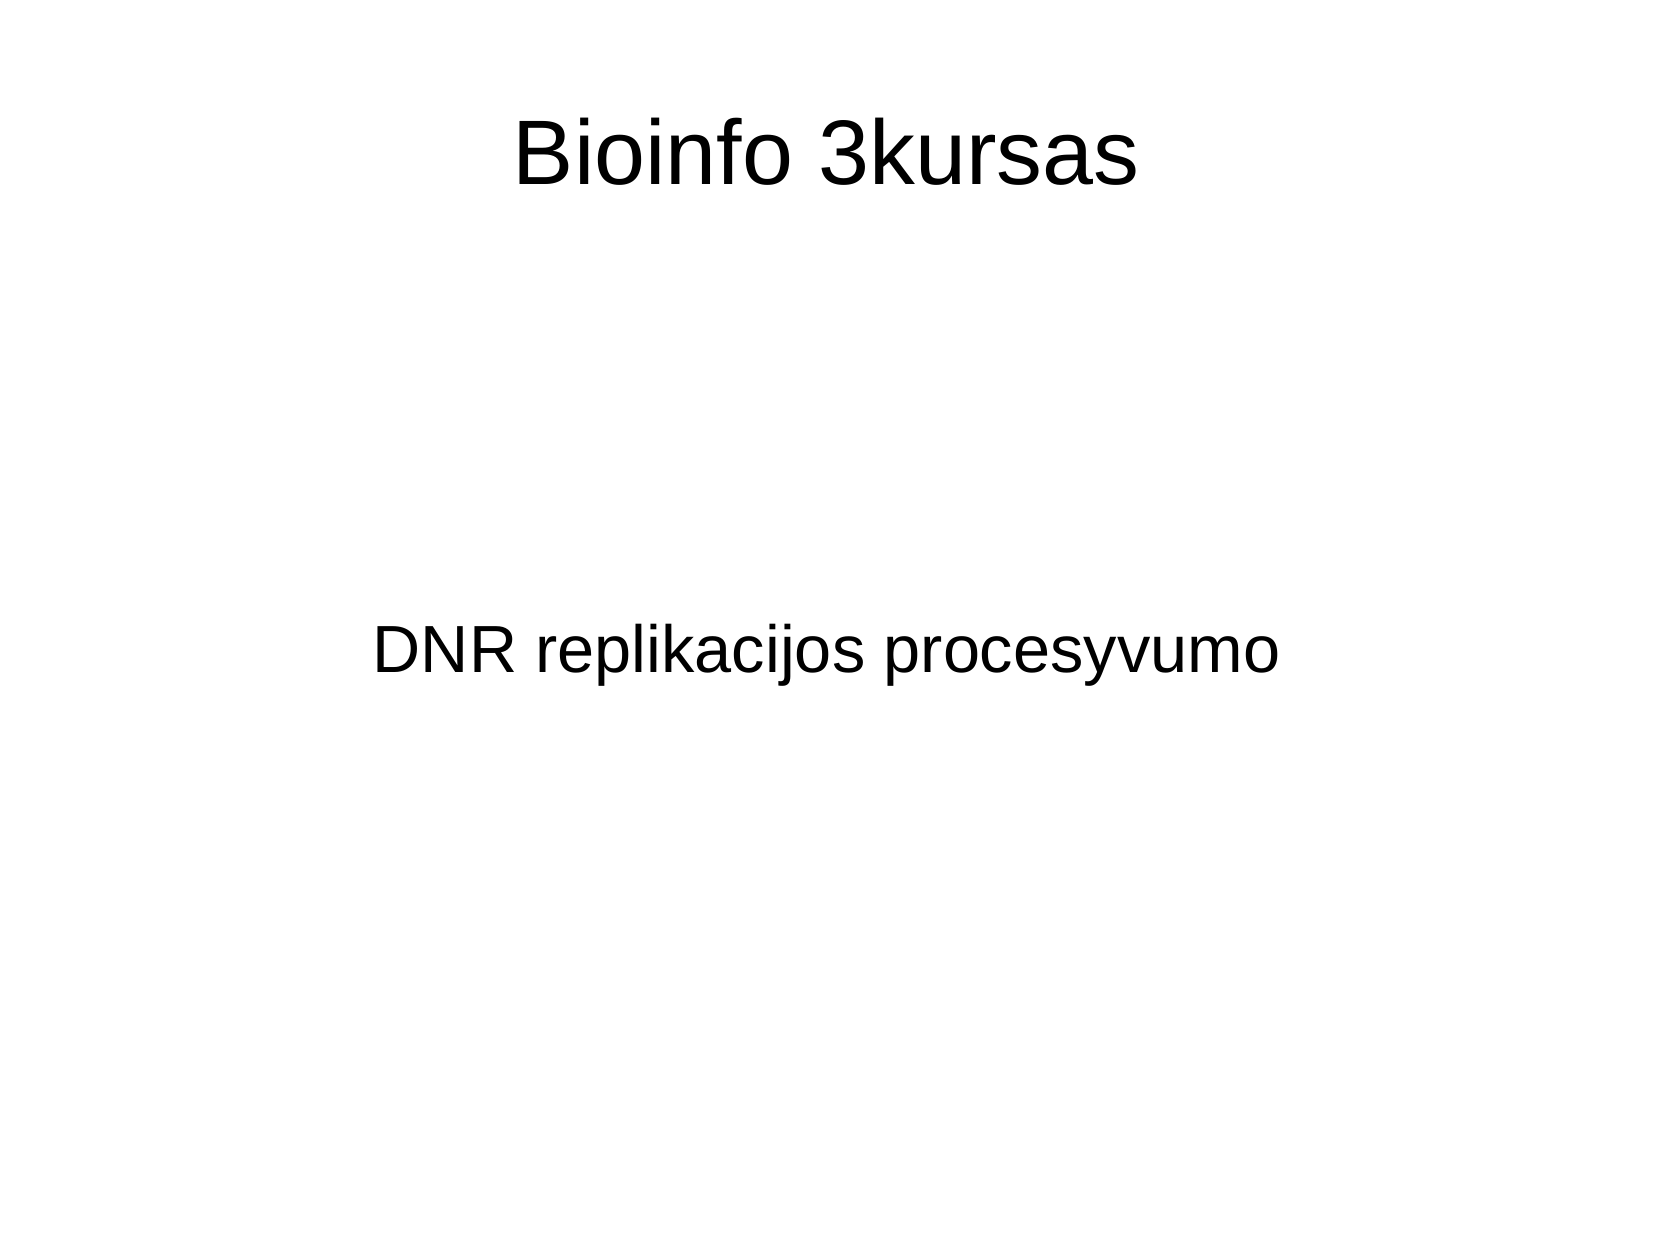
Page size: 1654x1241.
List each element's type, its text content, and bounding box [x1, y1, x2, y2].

subtitle DNR replikacijos procesyvumo [82, 290, 1571, 1010]
title Bioinfo 3kursas [82, 49, 1571, 257]
